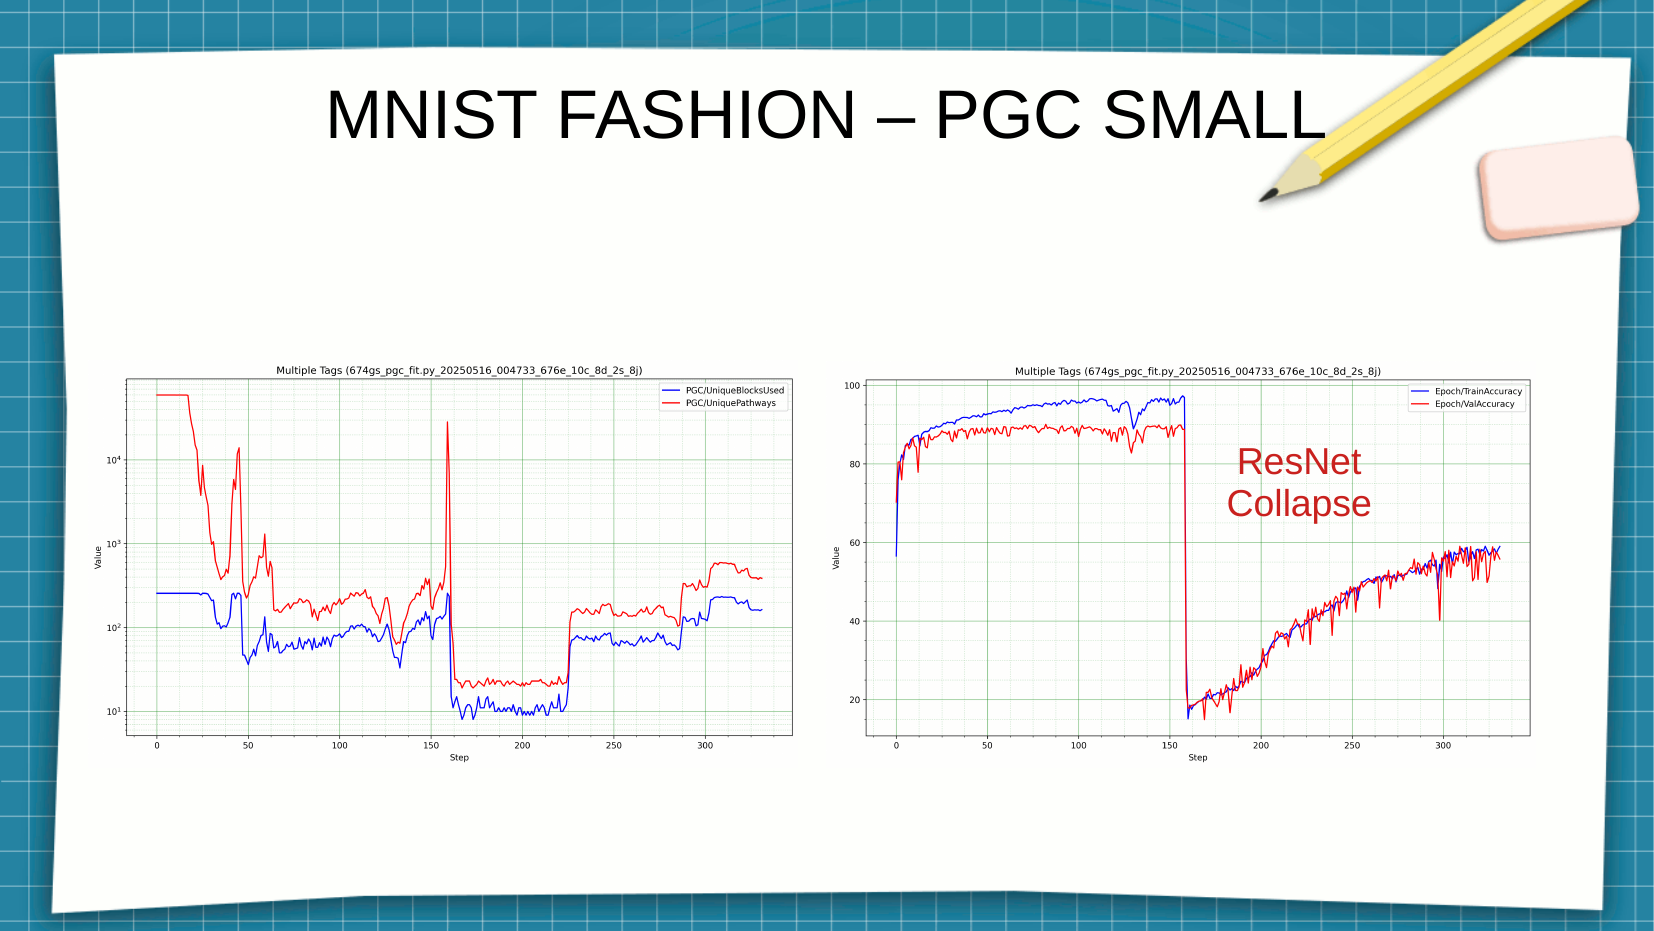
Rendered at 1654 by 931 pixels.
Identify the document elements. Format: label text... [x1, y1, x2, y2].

text_box ResNet Collapse [1210, 432, 1388, 532]
title MNIST FASHION – PGC SMALL [82, 37, 1571, 193]
picture [0, 0, 1654, 931]
